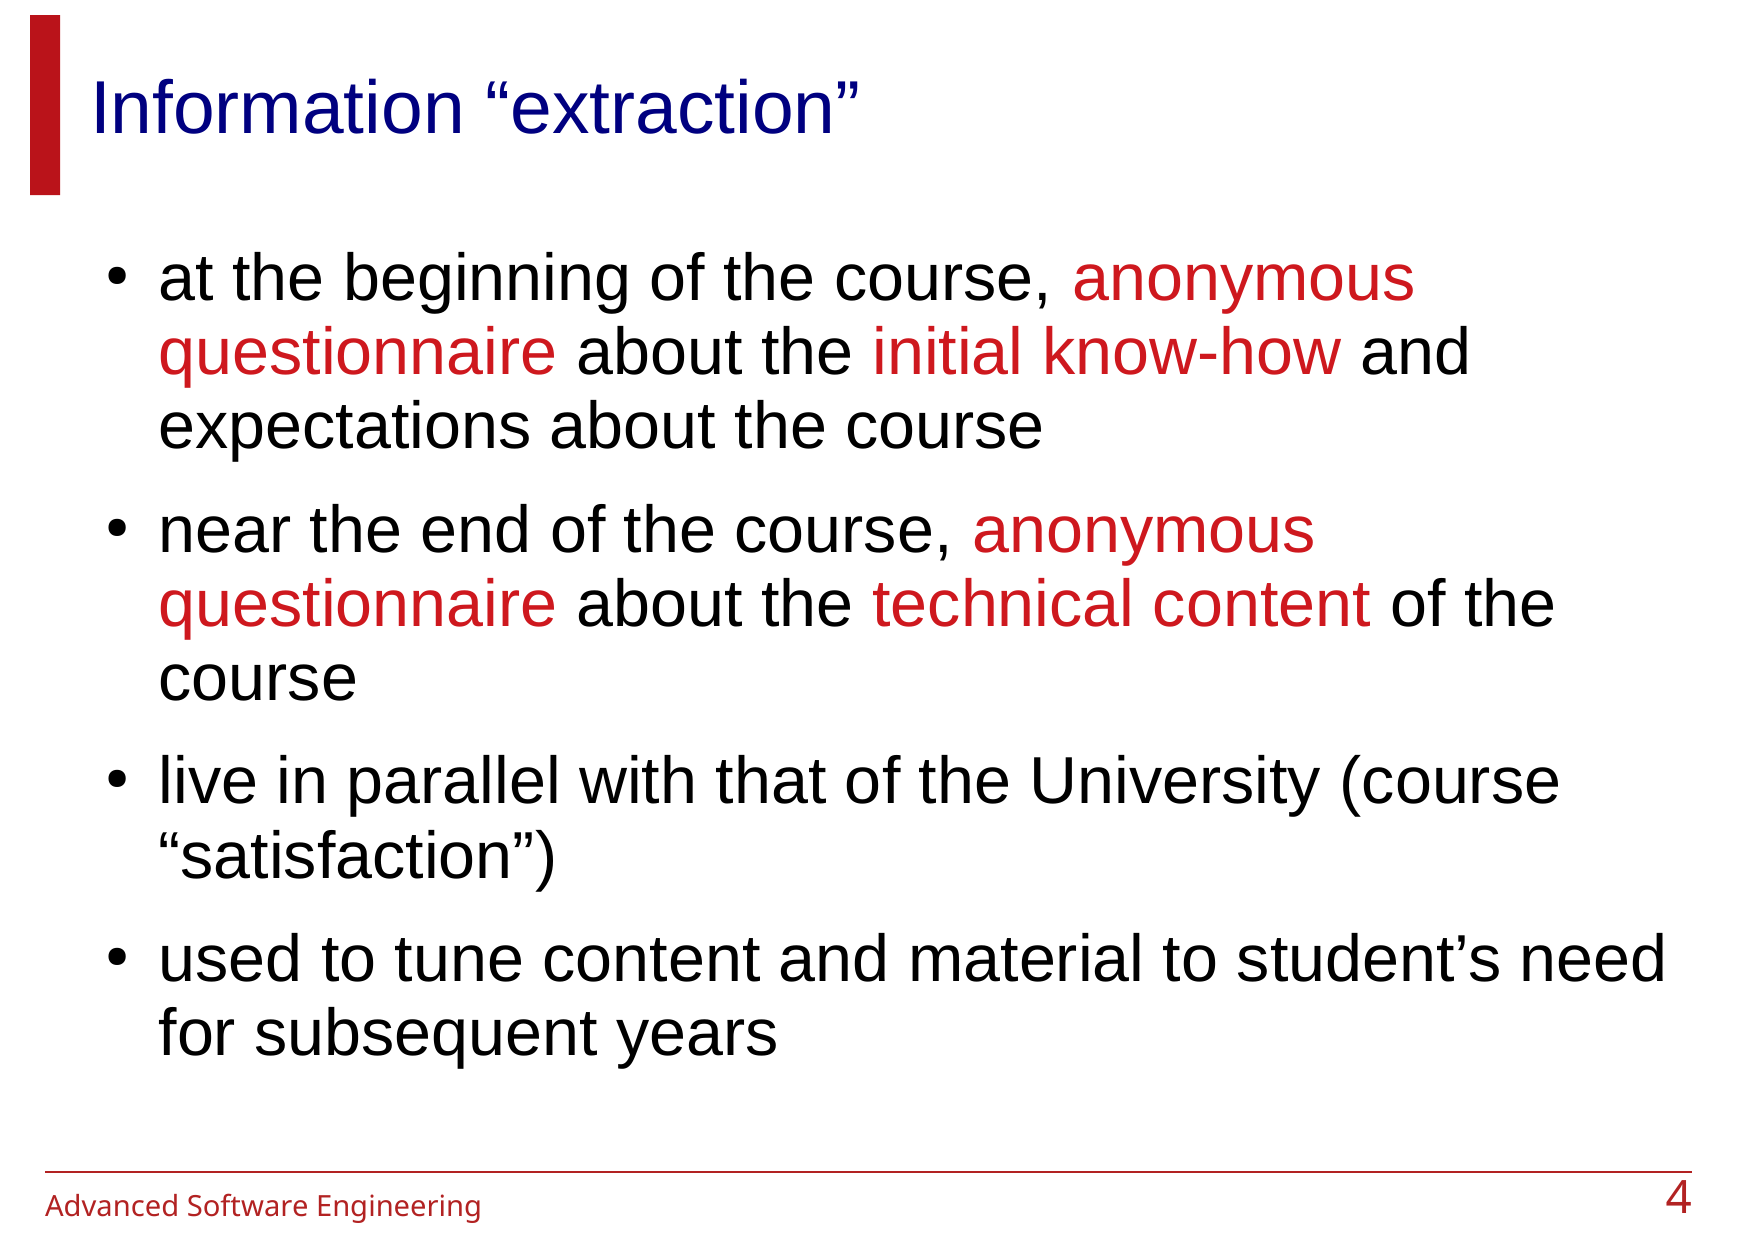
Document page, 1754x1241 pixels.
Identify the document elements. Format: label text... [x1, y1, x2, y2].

title Information “extraction” [90, 19, 1726, 196]
list at the beginning of the course, anonymous questionnaire about the initial know-how and expectations about the course near the end of the course, anonymous questionnaire about the technical content of the course live in parallel with that of the University (course “satisfaction”) used to tune content and material to student’s need for subsequent years [87, 240, 1696, 1081]
